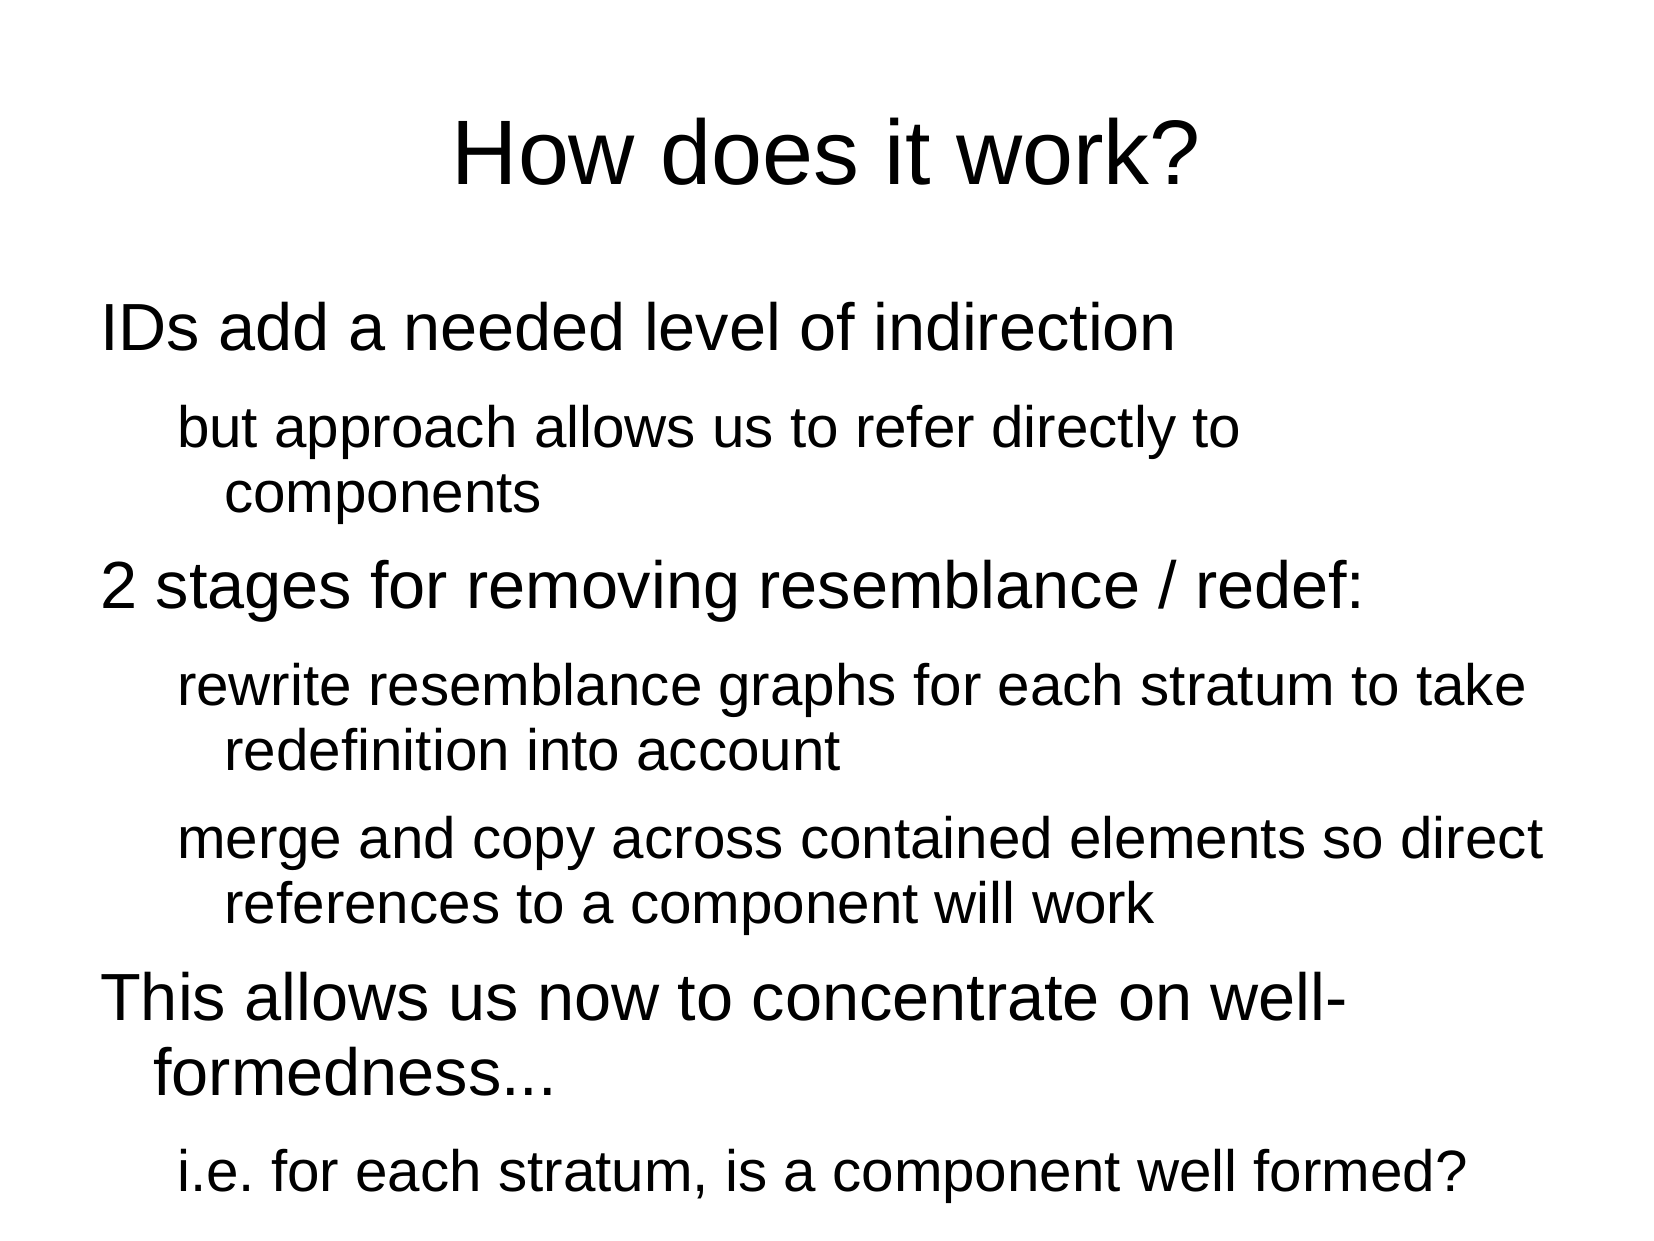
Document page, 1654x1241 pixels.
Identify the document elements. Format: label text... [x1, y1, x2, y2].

title How does it work? [82, 49, 1571, 257]
list IDs add a needed level of indirection but approach allows us to refer directly to components 2 stages for removing resemblance / redef: rewrite resemblance graphs for each stratum to take redefinition into account merge and copy across contained elements so direct references to a component will work This allows us now to concentrate on well-formedness... i.e. for each stratum, is a component well formed? [82, 290, 1571, 1202]
